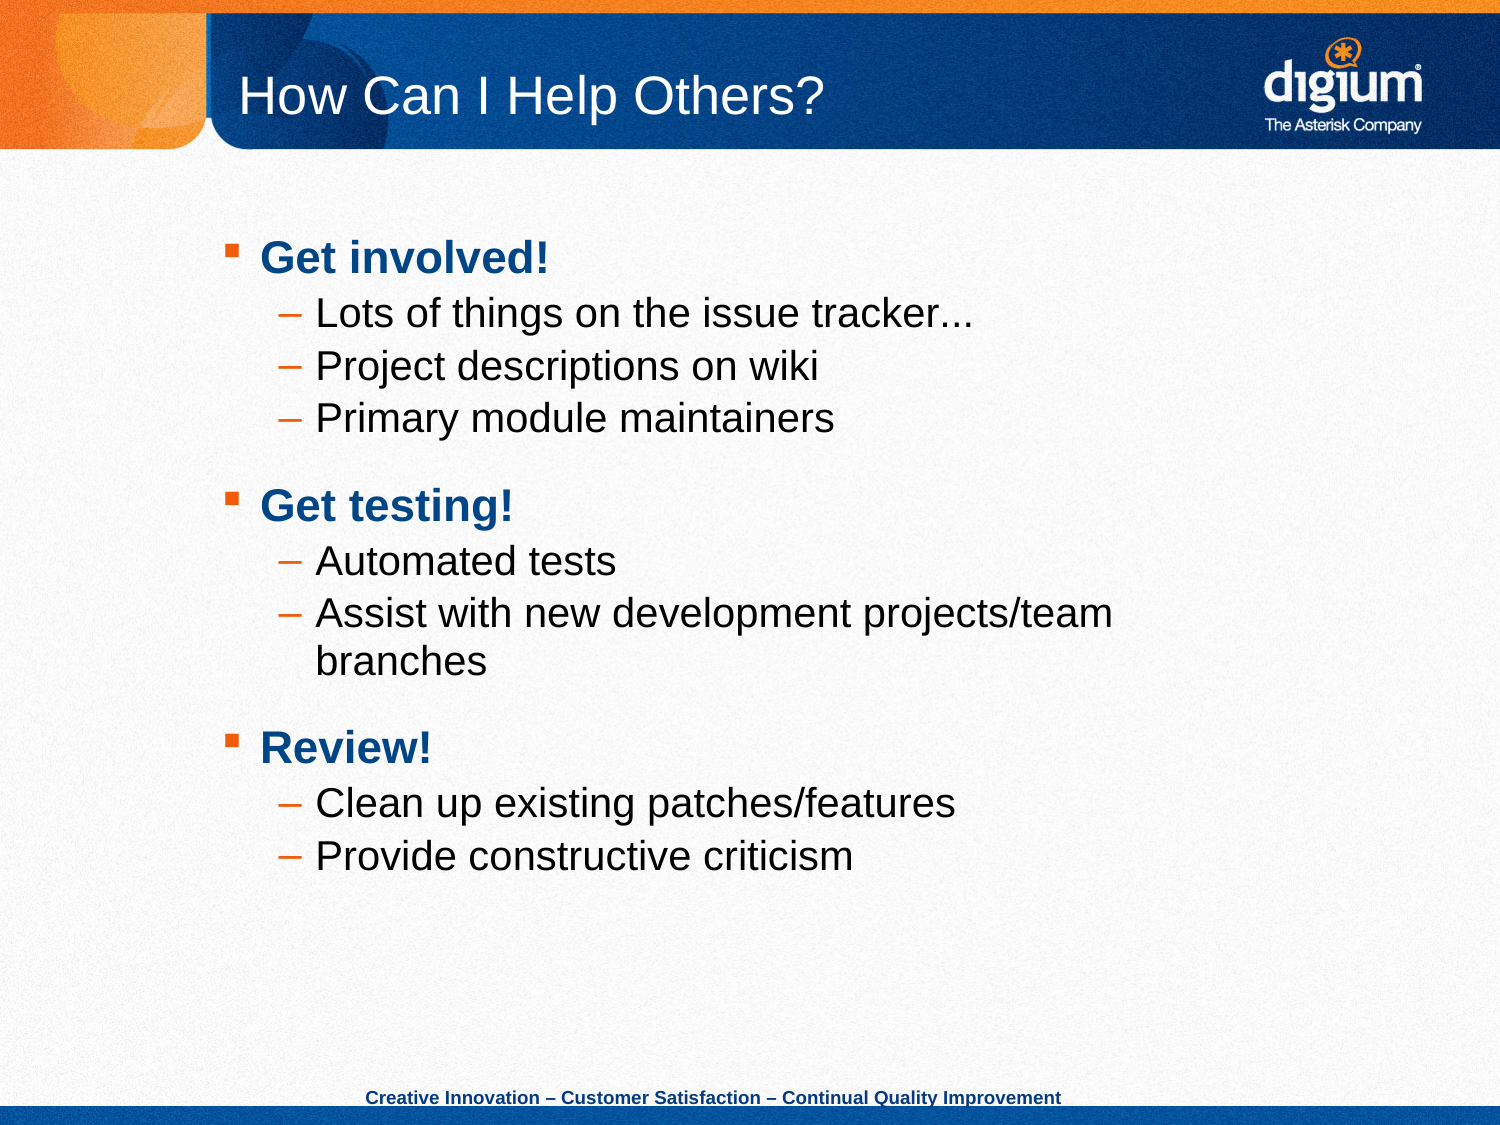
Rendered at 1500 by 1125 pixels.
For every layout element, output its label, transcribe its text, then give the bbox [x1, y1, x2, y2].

title How Can I Help Others? [238, 27, 1243, 127]
list Get involved! Lots of things on the issue tracker... Project descriptions on wiki Primary module maintainers Get testing! Automated tests Assist with new development projects/team branches Review! Clean up existing patches/features Provide constructive criticism [206, 224, 1301, 967]
picture [0, 0, 1500, 1125]
